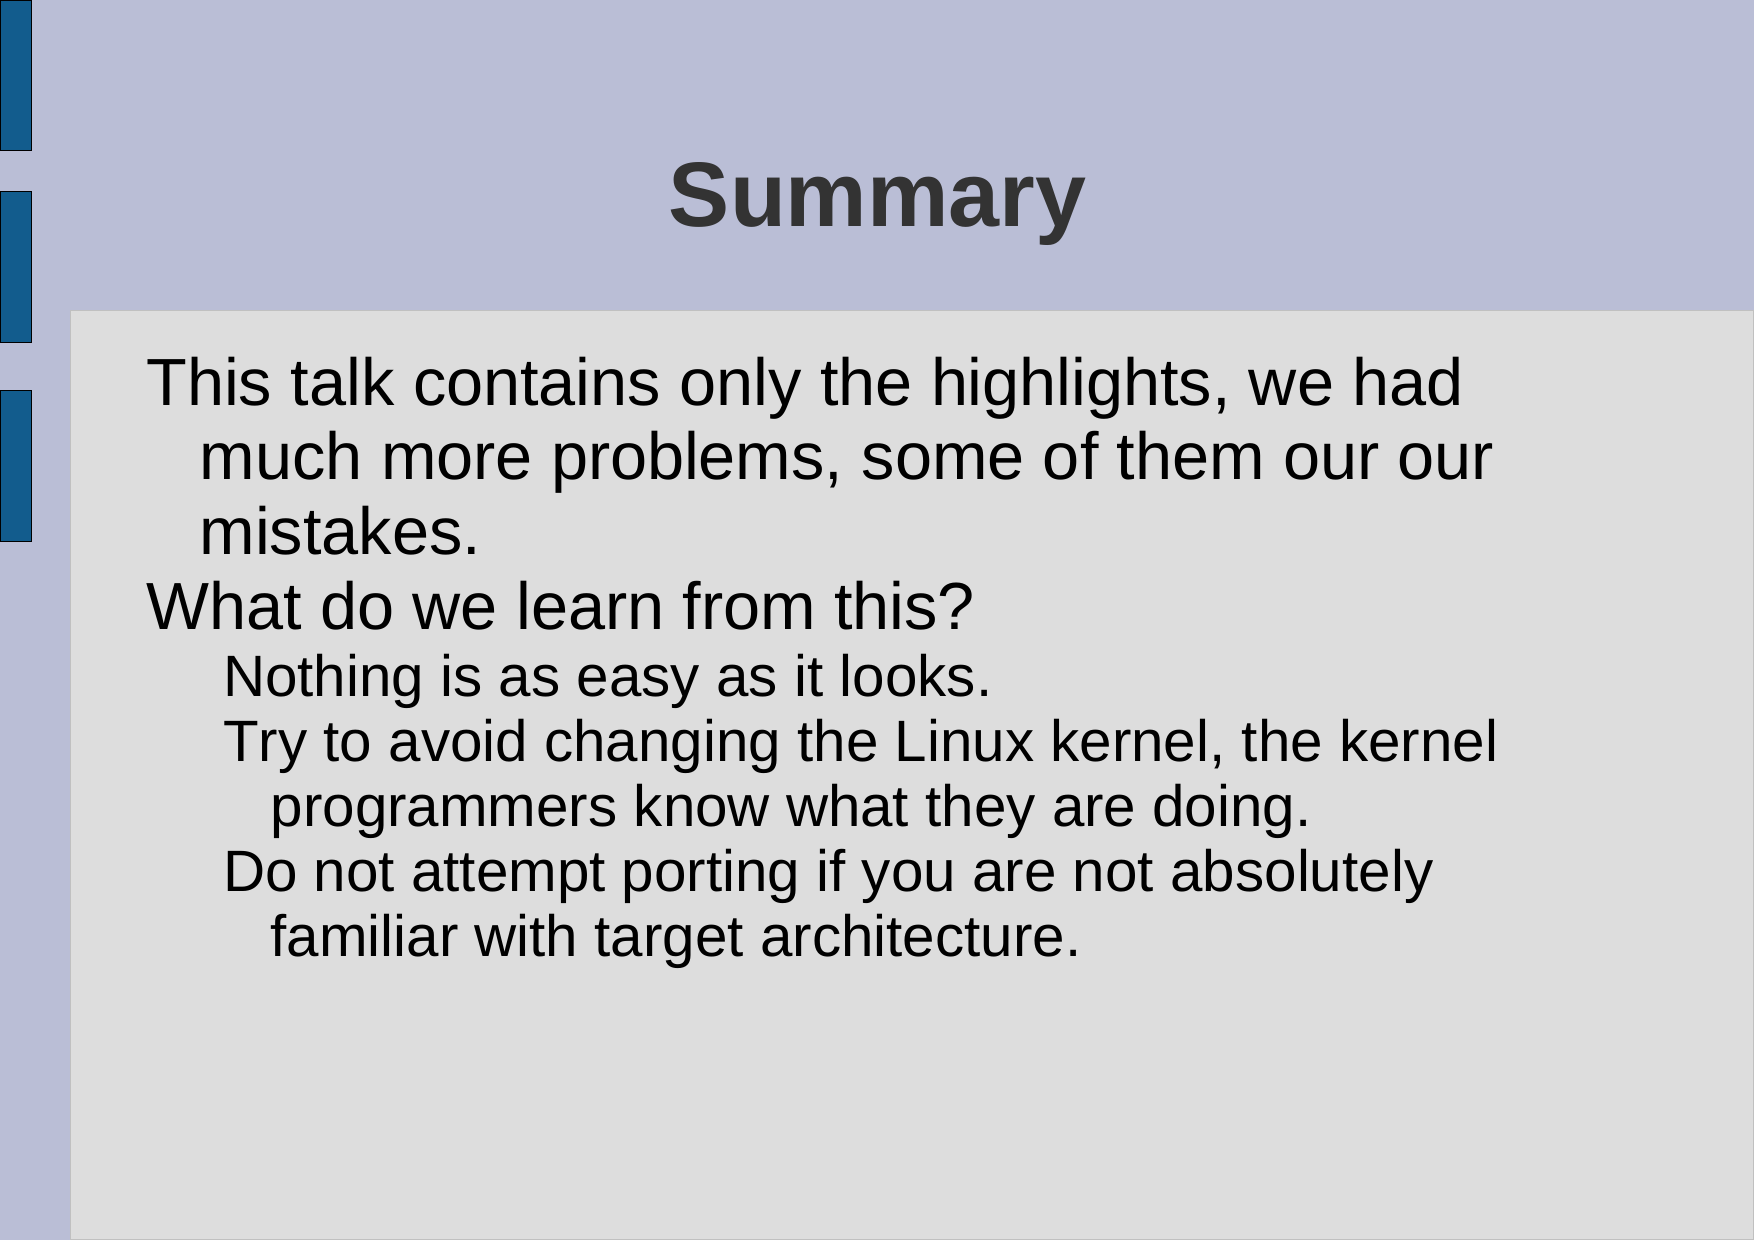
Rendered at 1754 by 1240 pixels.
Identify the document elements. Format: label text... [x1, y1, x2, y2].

list This talk contains only the highlights, we had much more problems, some of them our our mistakes. What do we learn from this? Nothing is as easy as it looks. Try to avoid changing the Linux kernel, the kernel programmers know what they are doing. Do not attempt porting if you are not absolutely familiar with target architecture. [128, 344, 1627, 1126]
title Summary [128, 91, 1627, 299]
